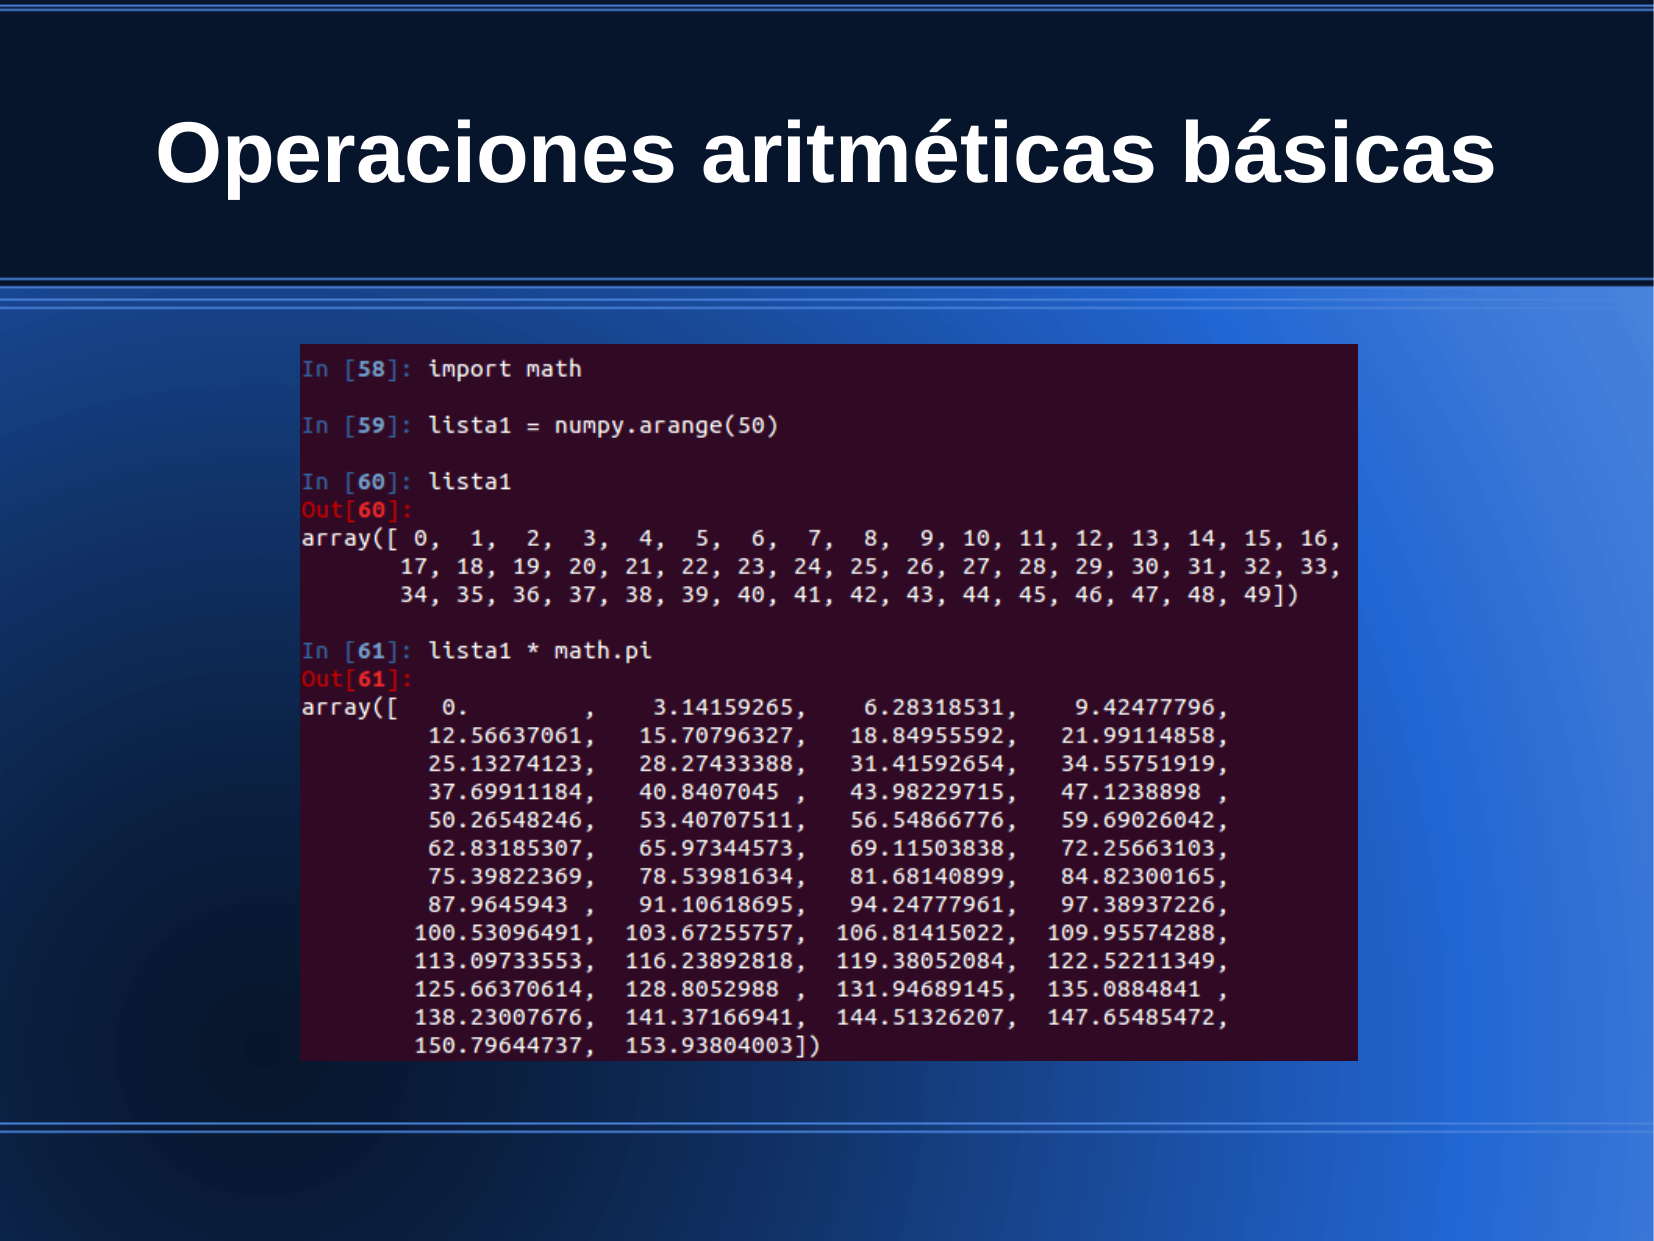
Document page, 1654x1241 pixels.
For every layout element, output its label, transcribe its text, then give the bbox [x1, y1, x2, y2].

title Operaciones aritméticas básicas [82, 49, 1571, 257]
picture [0, 0, 1654, 1241]
